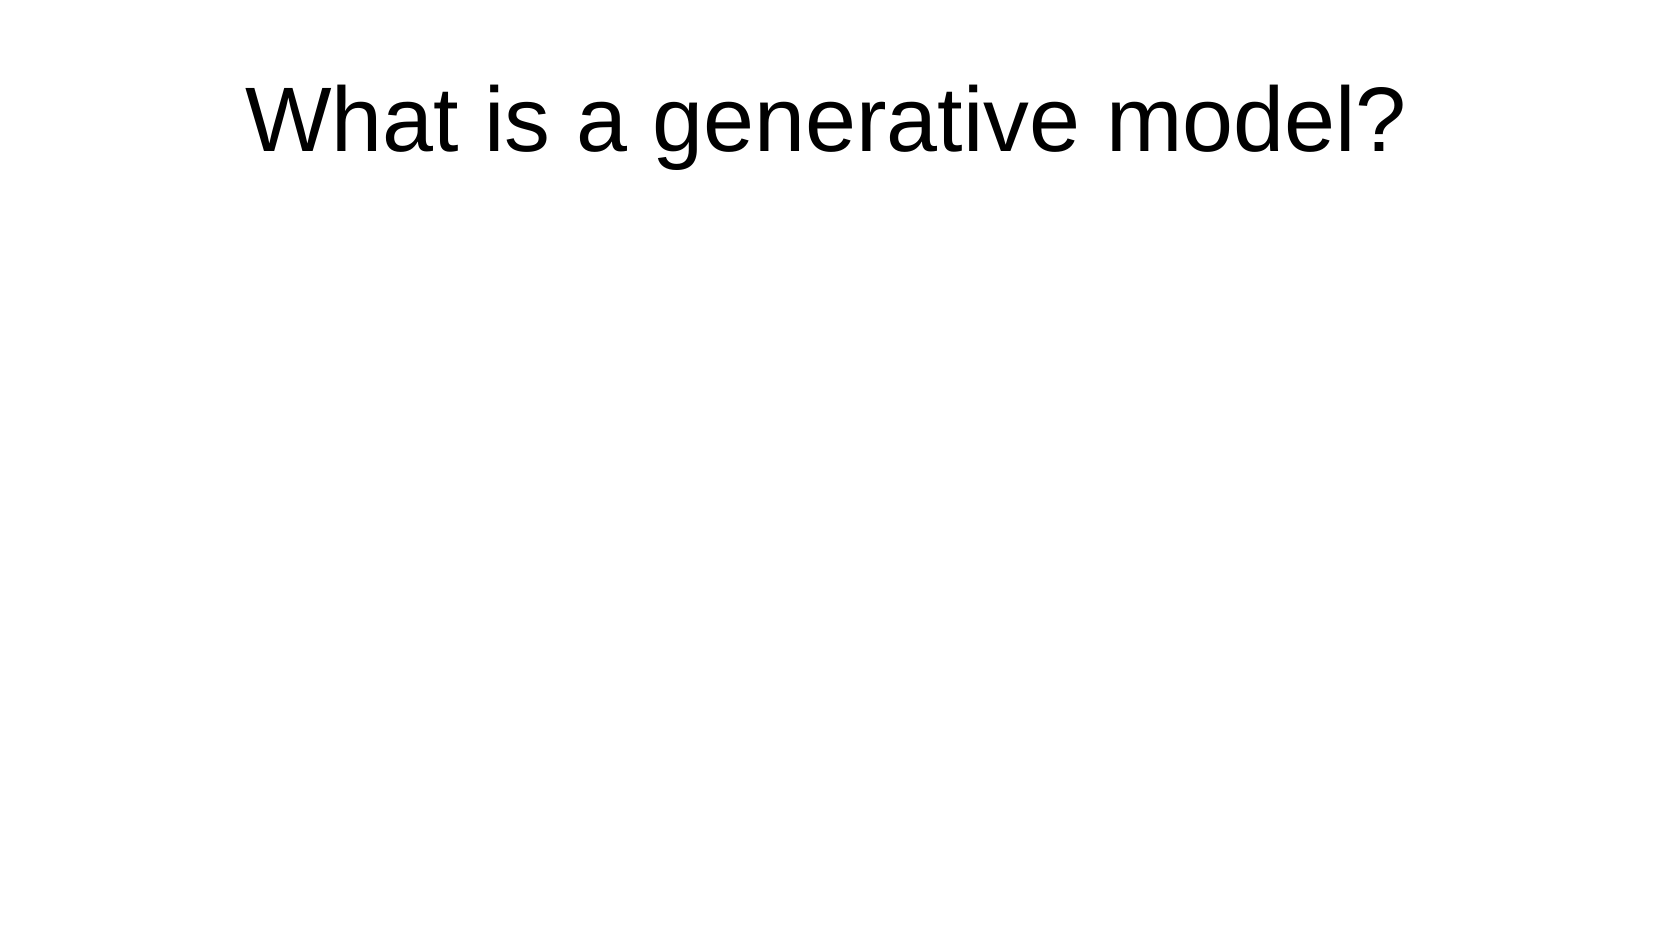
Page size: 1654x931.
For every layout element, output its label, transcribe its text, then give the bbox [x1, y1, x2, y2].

title What is a generative model? [82, 37, 1571, 193]
